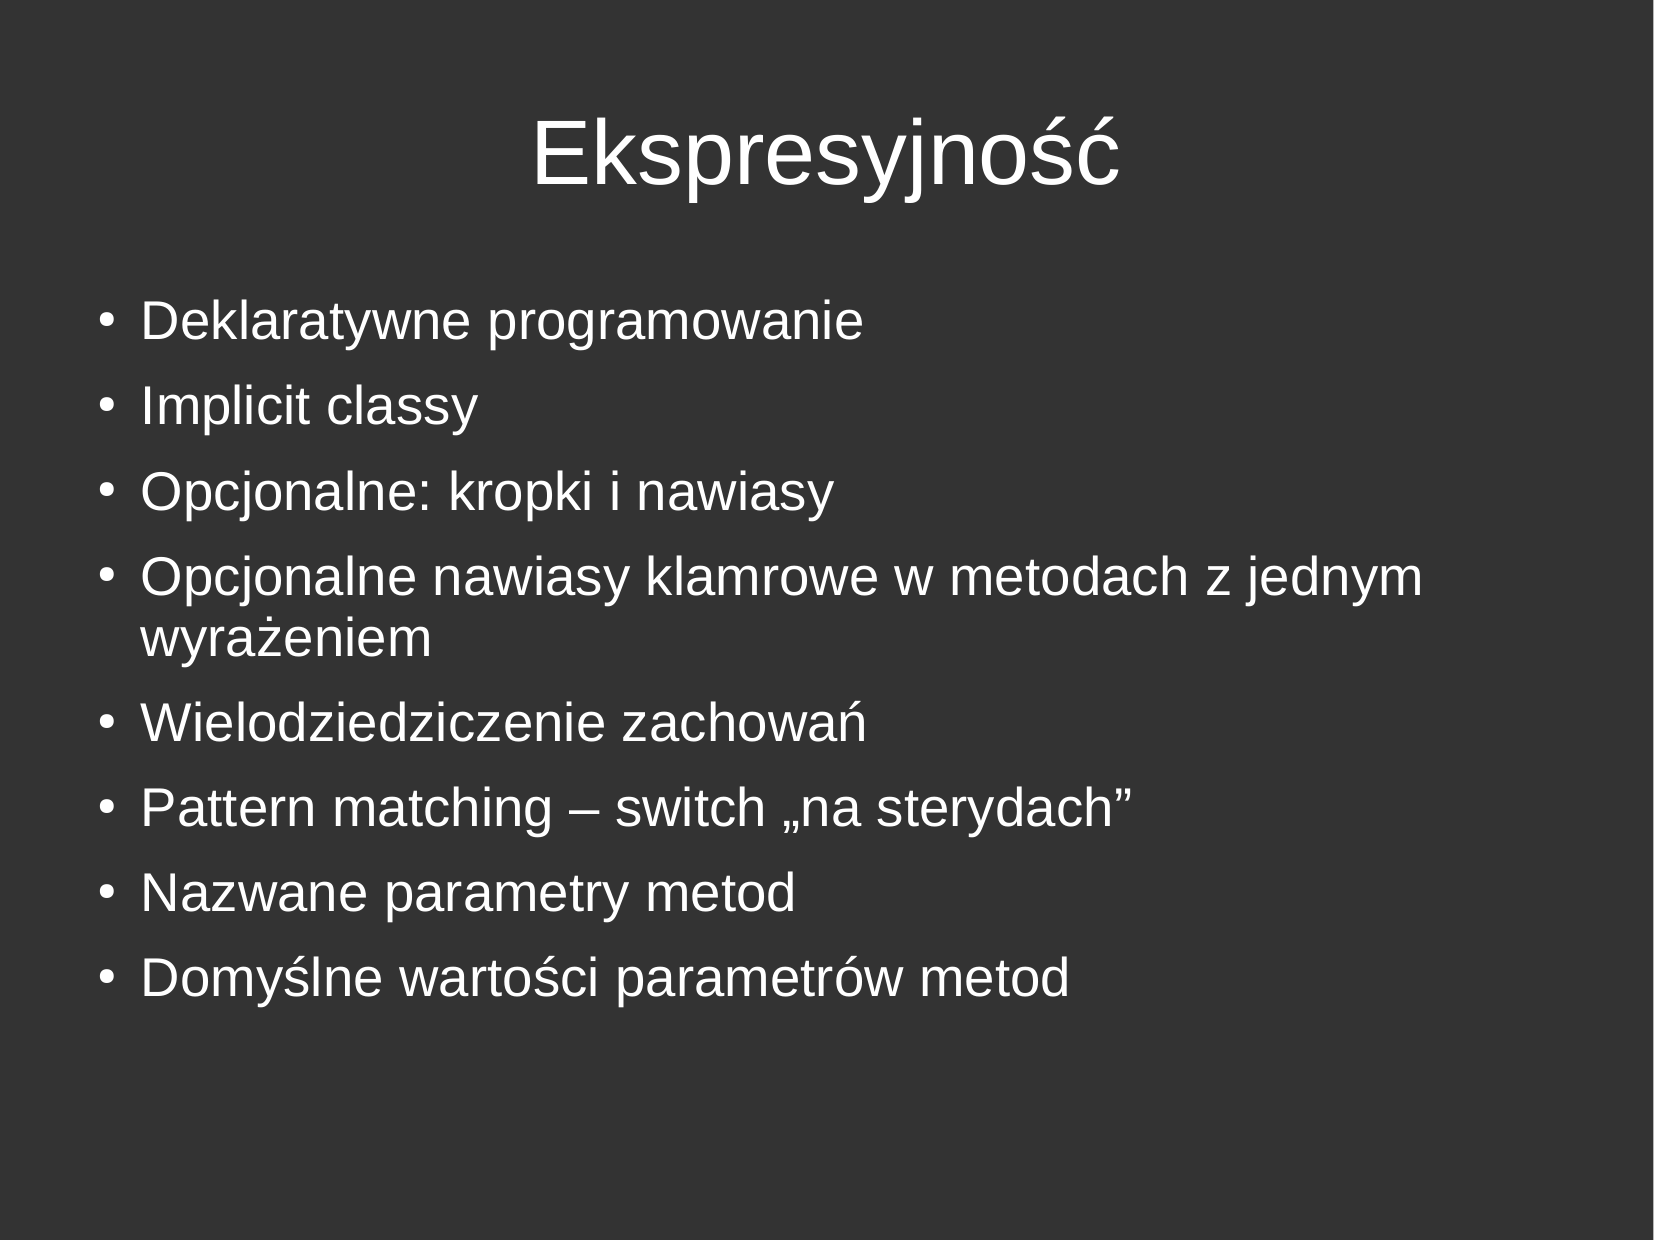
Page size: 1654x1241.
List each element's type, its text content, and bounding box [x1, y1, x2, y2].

list Deklaratywne programowanie Implicit classy Opcjonalne: kropki i nawiasy Opcjonalne nawiasy klamrowe w metodach z jednym wyrażeniem Wielodziedziczenie zachowań Pattern matching – switch „na sterydach” Nazwane parametry metod Domyślne wartości parametrów metod [82, 290, 1571, 1010]
title Ekspresyjność [82, 49, 1571, 257]
